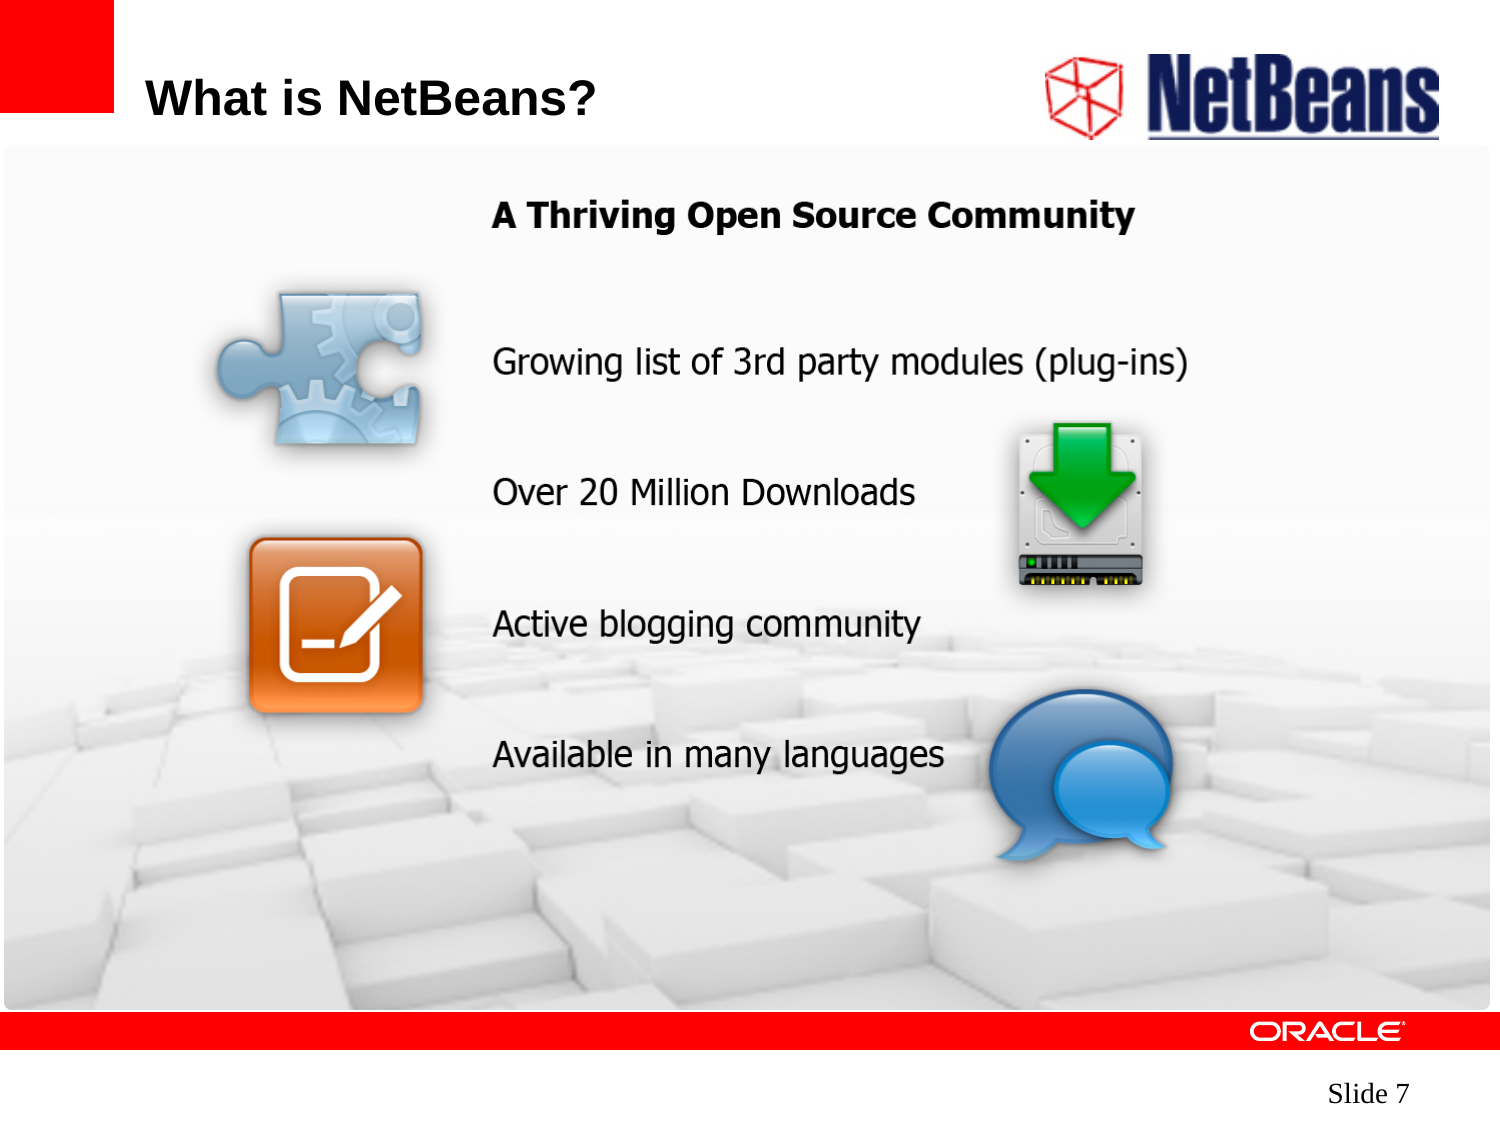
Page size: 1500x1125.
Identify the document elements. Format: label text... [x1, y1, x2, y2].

picture [4, 145, 1490, 1010]
picture [0, 0, 114, 113]
picture [0, 1012, 1500, 1050]
title What is NetBeans? [130, 30, 983, 145]
picture [1045, 54, 1439, 140]
